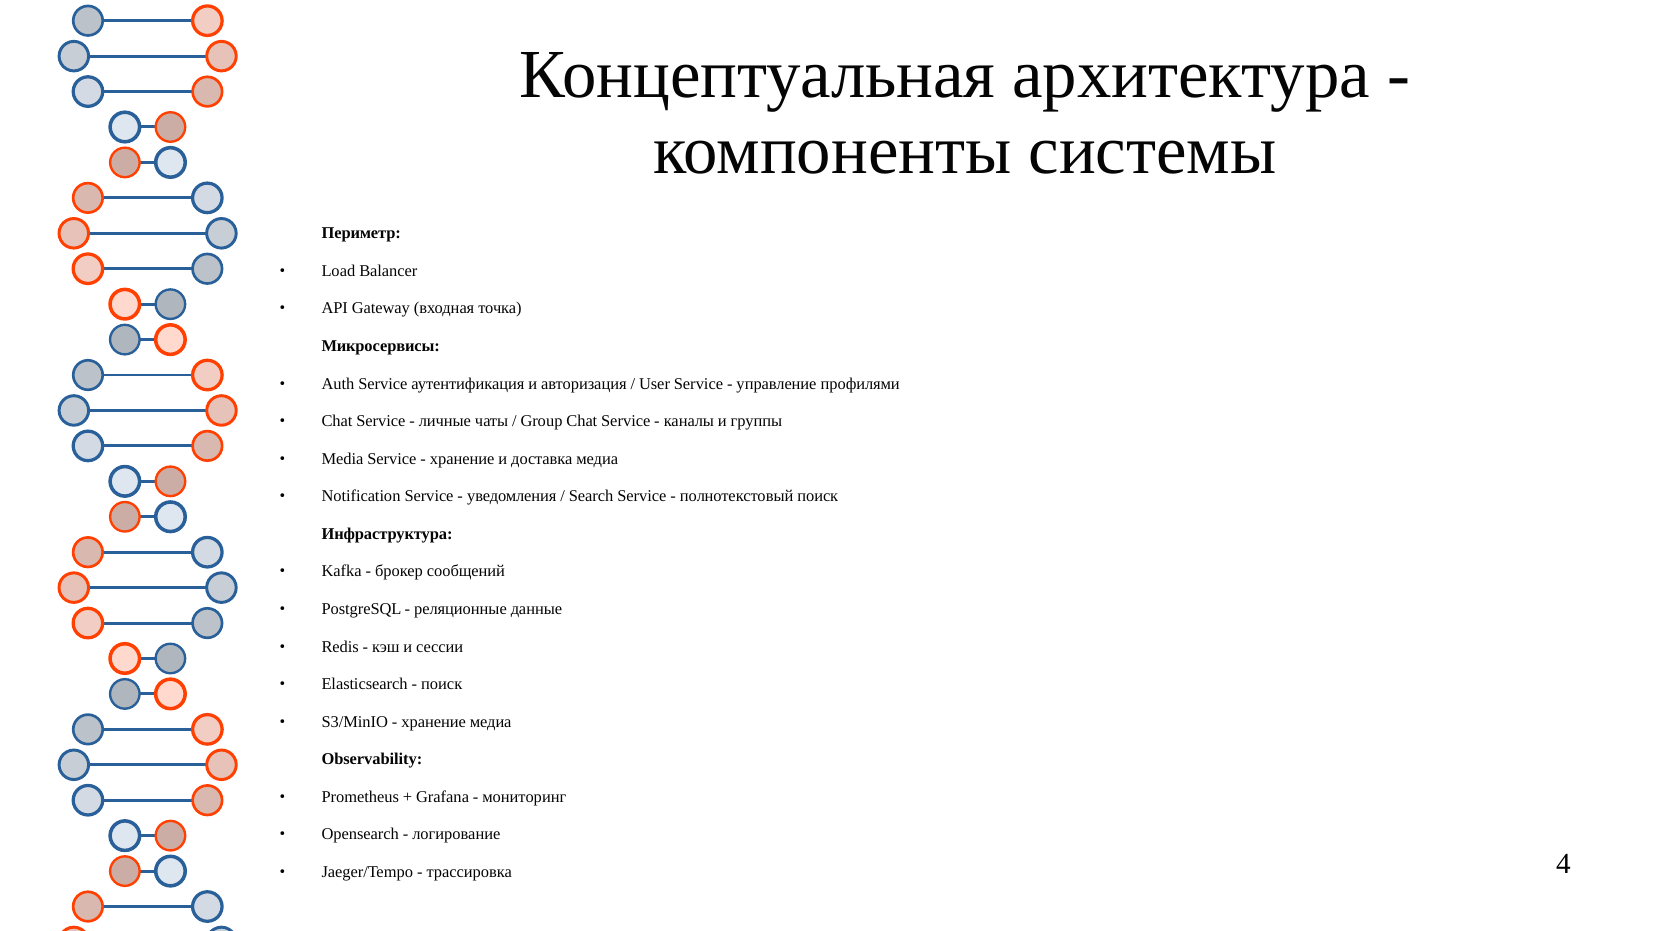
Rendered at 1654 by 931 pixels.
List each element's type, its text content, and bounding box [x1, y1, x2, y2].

list Периметр: Load Balancer API Gateway (входная точка) Микросервисы: Auth Service аутентификация и авторизация / User Service - управление профилями Chat Service - личные чаты / Group Chat Service - каналы и группы Media Service - хранение и доставка медиа Notification Service - уведомления / Search Service - полнотекстовый поиск Инфраструктура: Kafka - брокер сообщений PostgreSQL - реляционные данные Redis - кэш и сессии Elasticsearch - поиск S3/MinIO - хранение медиа Observability: Prometheus + Grafana - мониторинг Opensearch - логирование Jaeger/Tempo - трассировка [265, 224, 1595, 886]
title Концептуальная архитектура - компоненты системы [265, 35, 1595, 189]
